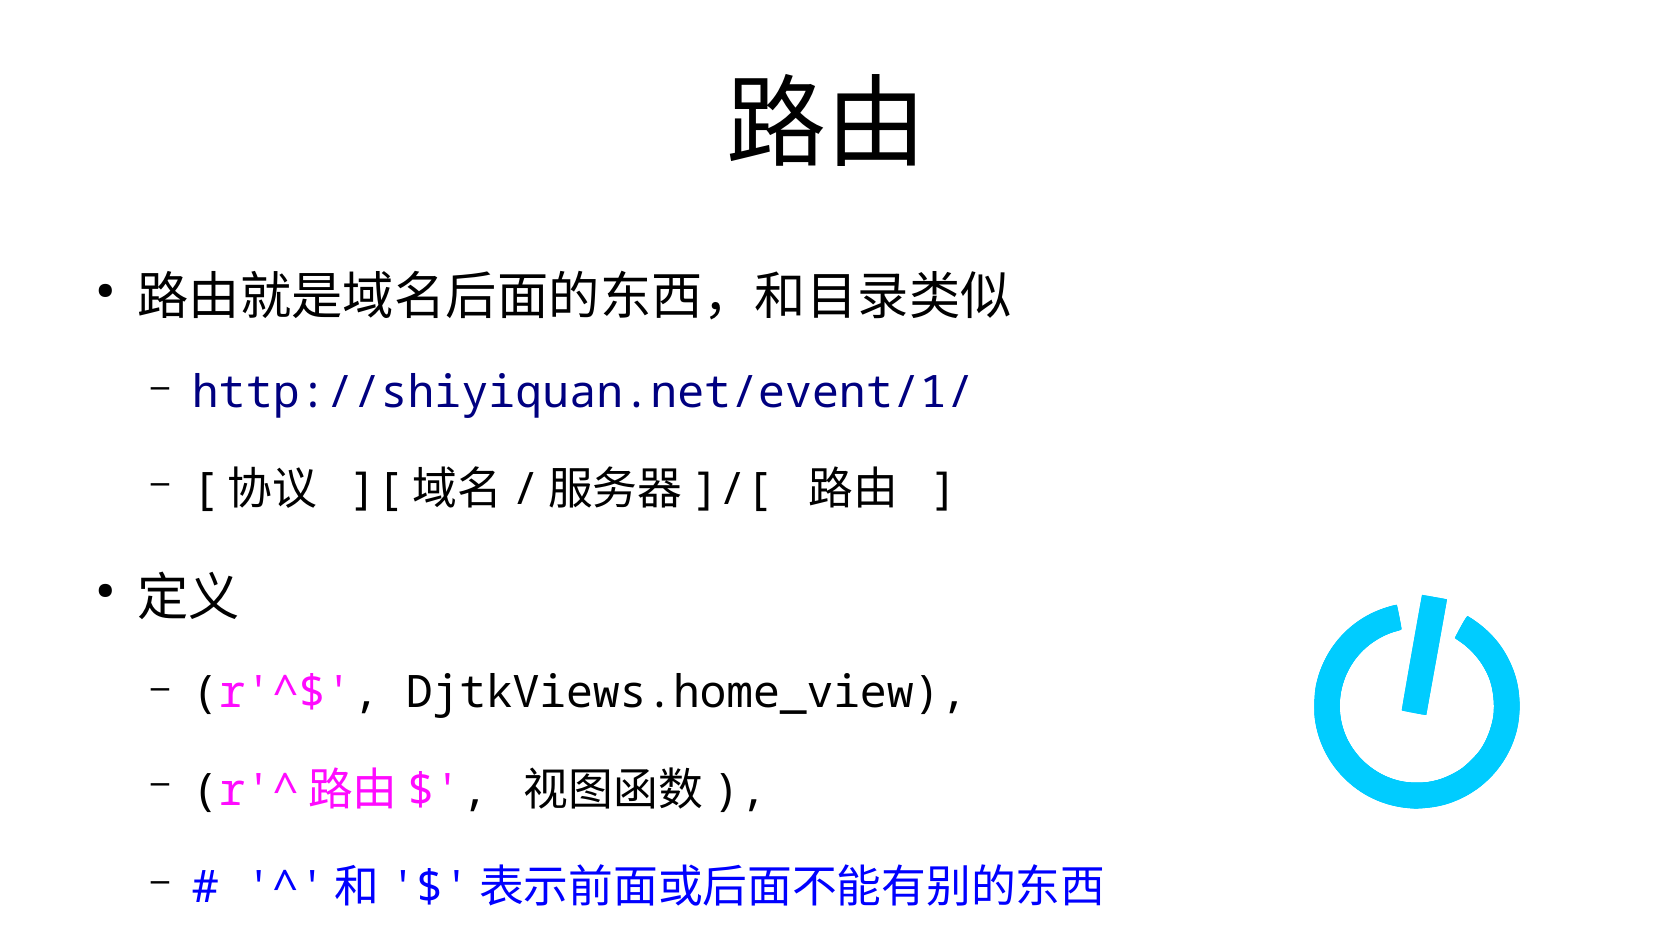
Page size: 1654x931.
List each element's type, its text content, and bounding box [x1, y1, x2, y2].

title 路由 [82, 37, 1571, 193]
list 路由就是域名后面的东西，和目录类似 http://shiyiquan.net/event/1/ [协议 ][域名/服务器]/[ 路由 ] 定义 (r'^$', DjtkViews.home_view), (r'^路由$', 视图函数), # '^'和'$'表示前面或后面不能有别的东西 [82, 217, 1571, 922]
